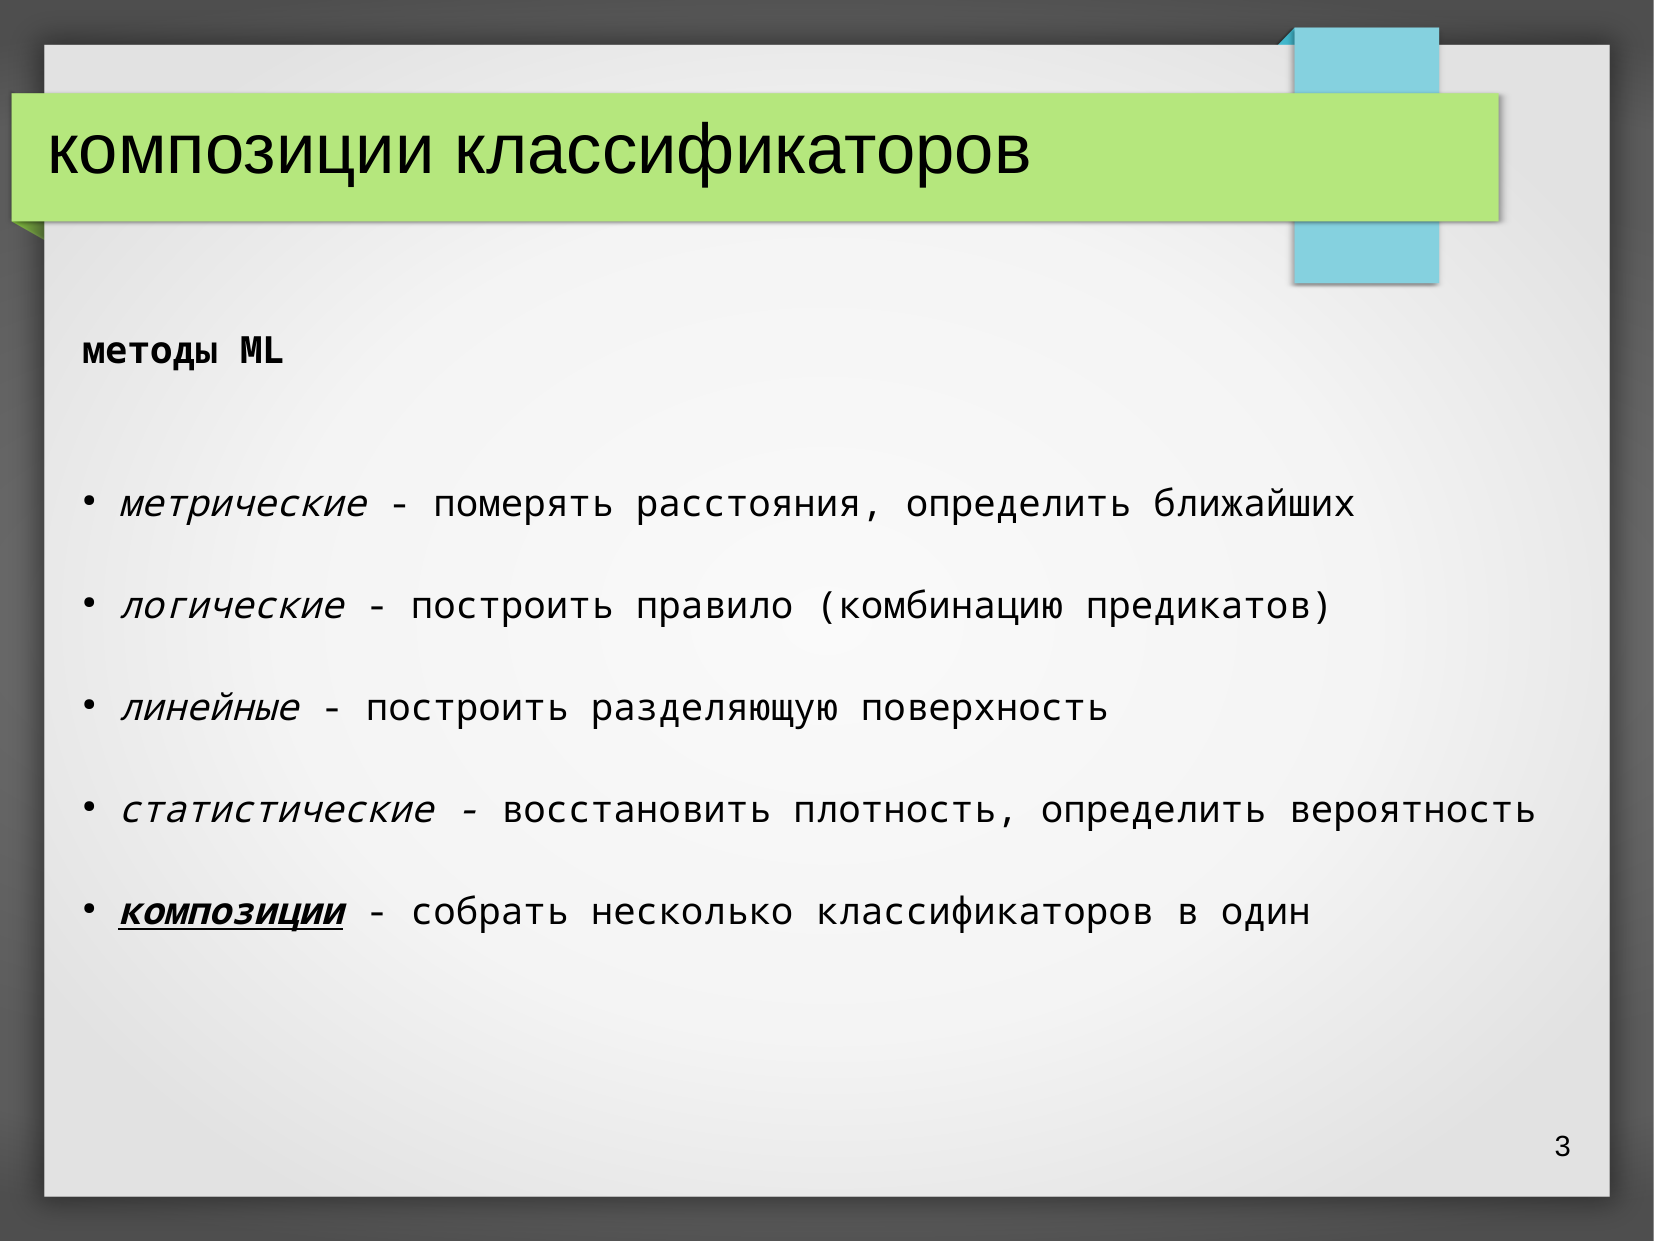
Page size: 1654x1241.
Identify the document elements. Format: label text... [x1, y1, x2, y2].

picture [0, 0, 1654, 1241]
title композиции классификаторов [47, 109, 1501, 190]
subtitle методы ML метрические - померять расстояния, определить ближайших логические - построить правило (комбинацию предикатов) линейные - построить разделяющую поверхность статистические - восстановить плотность, определить вероятность композиции - собрать несколько классификаторов в один [82, 330, 1548, 929]
